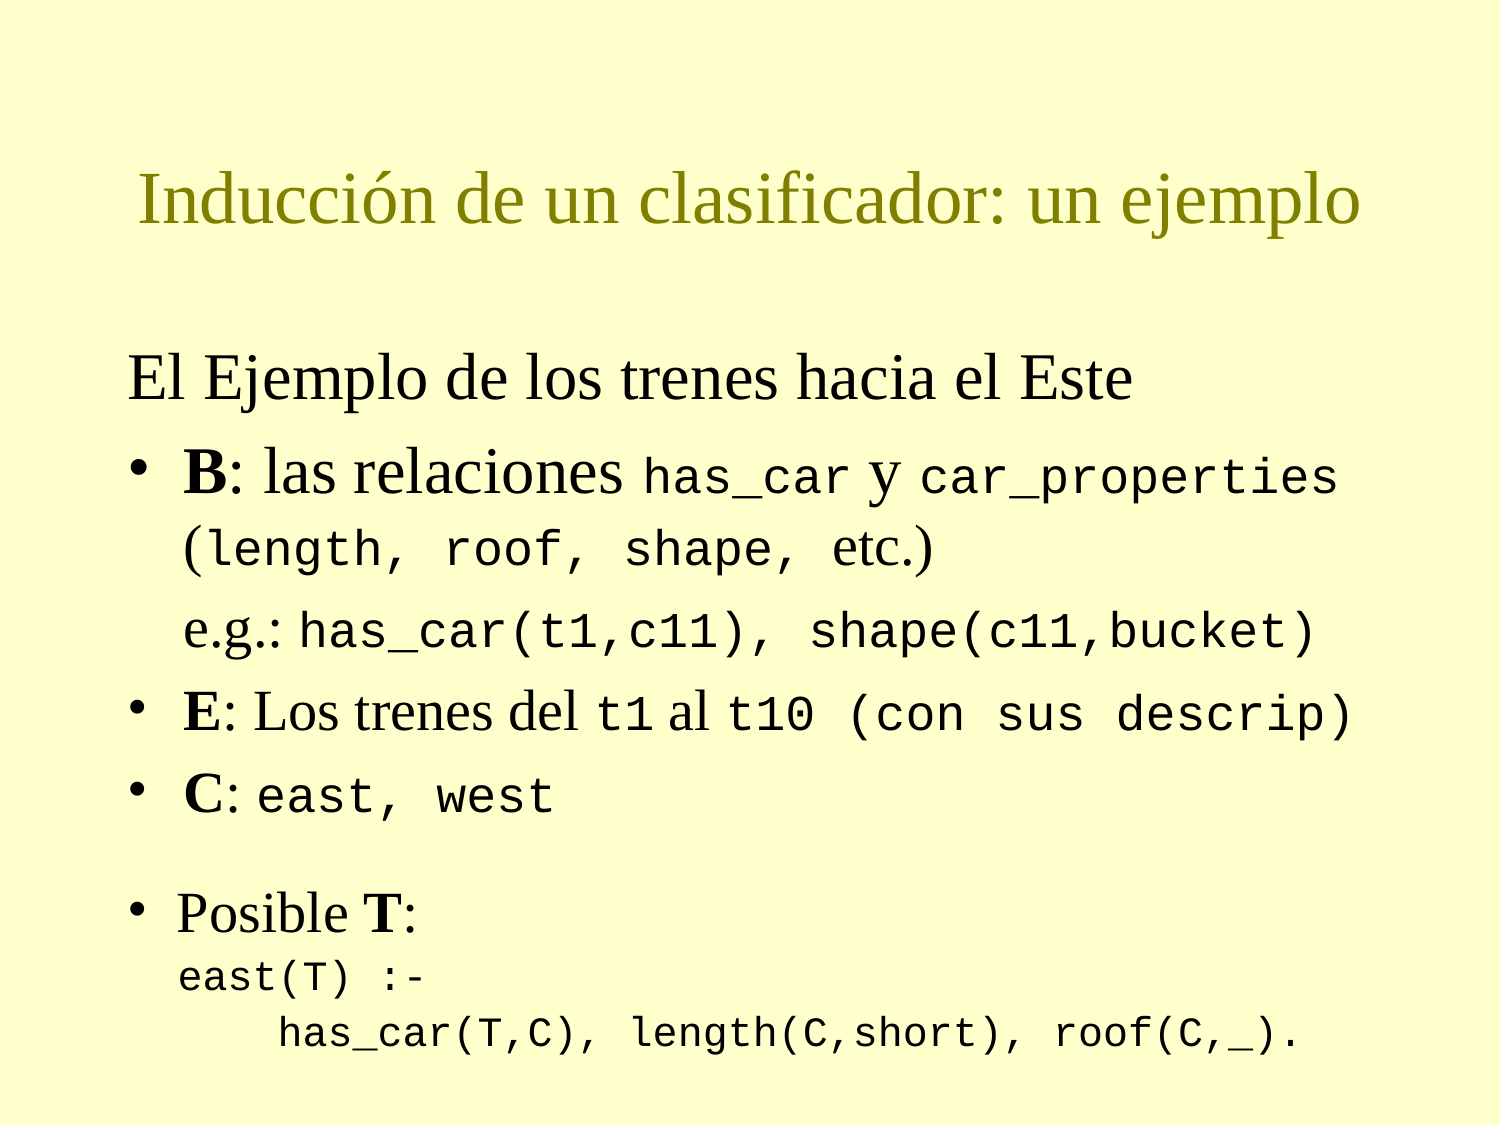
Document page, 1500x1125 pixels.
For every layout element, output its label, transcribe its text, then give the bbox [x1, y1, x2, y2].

title Inducción de un clasificador: un ejemplo [112, 99, 1388, 288]
text_box Posible T: east(T) :- has_car(T,C), length(C,short), roof(C,_). [112, 866, 1318, 1063]
list El Ejemplo de los trenes hacia el Este B: las relaciones has_car y car_properties (length, roof, shape, etc.) e.g.: has_car(t1,c11), shape(c11,bucket) E: Los trenes del t1 al t10 (con sus descrip) C: east, west [112, 324, 1388, 905]
